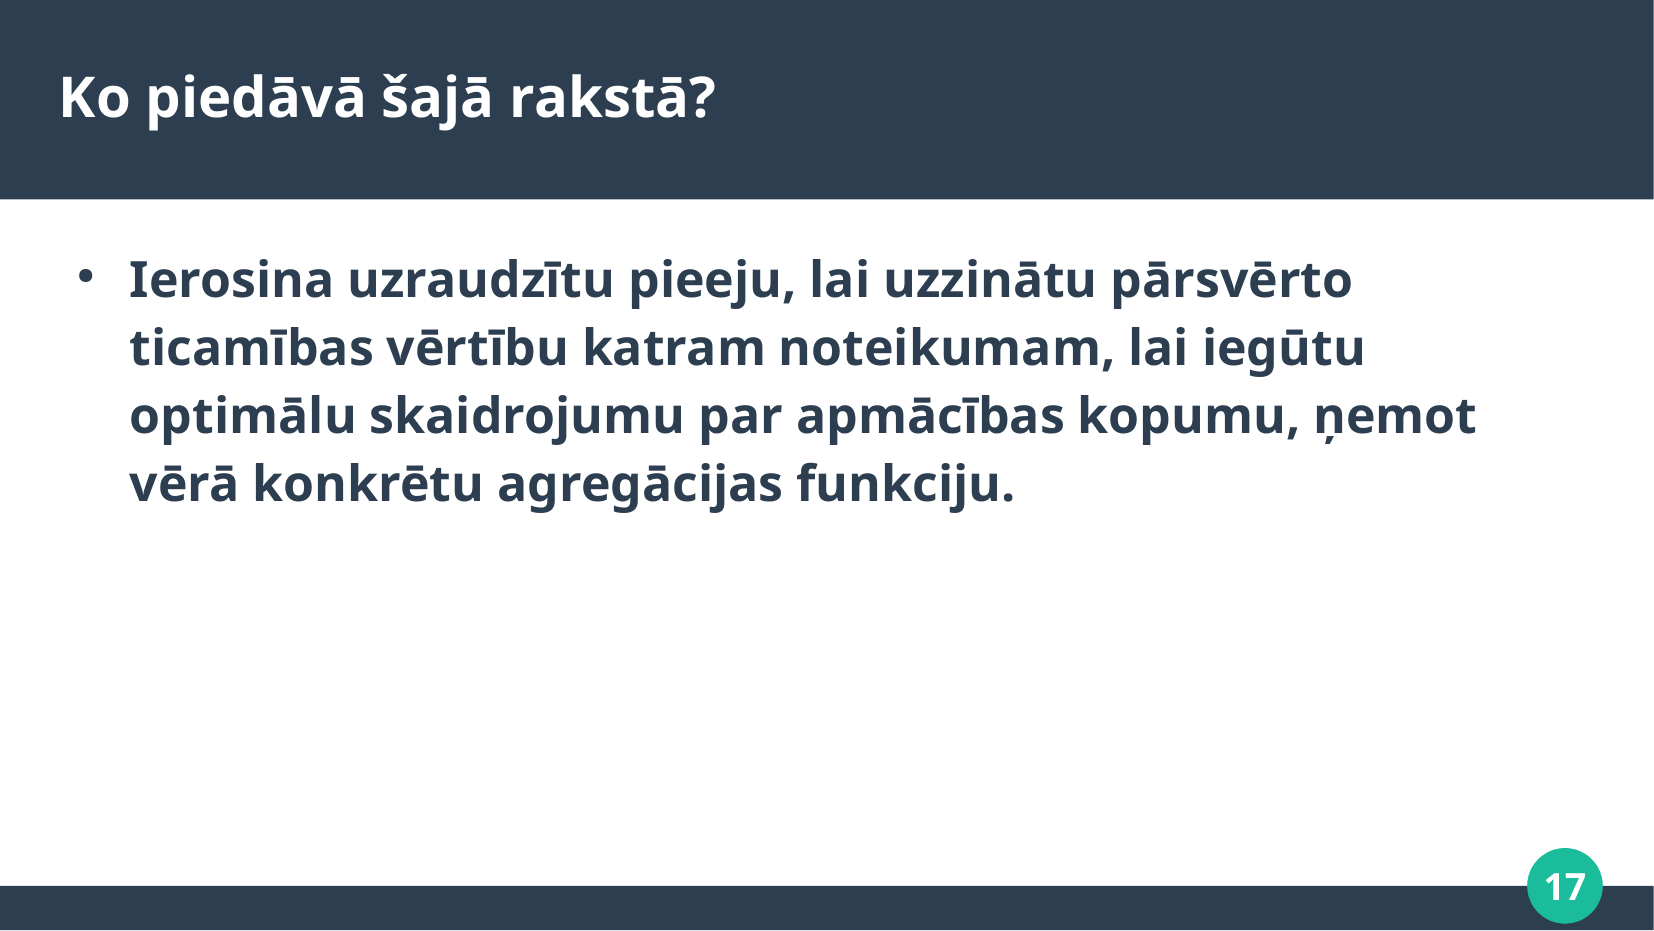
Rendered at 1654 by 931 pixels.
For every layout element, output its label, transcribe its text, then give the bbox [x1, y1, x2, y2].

list Ierosina uzraudzītu pieeju, lai uzzinātu pārsvērto ticamības vērtību katram noteikumam, lai iegūtu optimālu skaidrojumu par apmācības kopumu, ņemot vērā konkrētu agregācijas funkciju. [59, 243, 1595, 864]
title Ko piedāvā šajā rakstā? [59, 37, 1595, 156]
